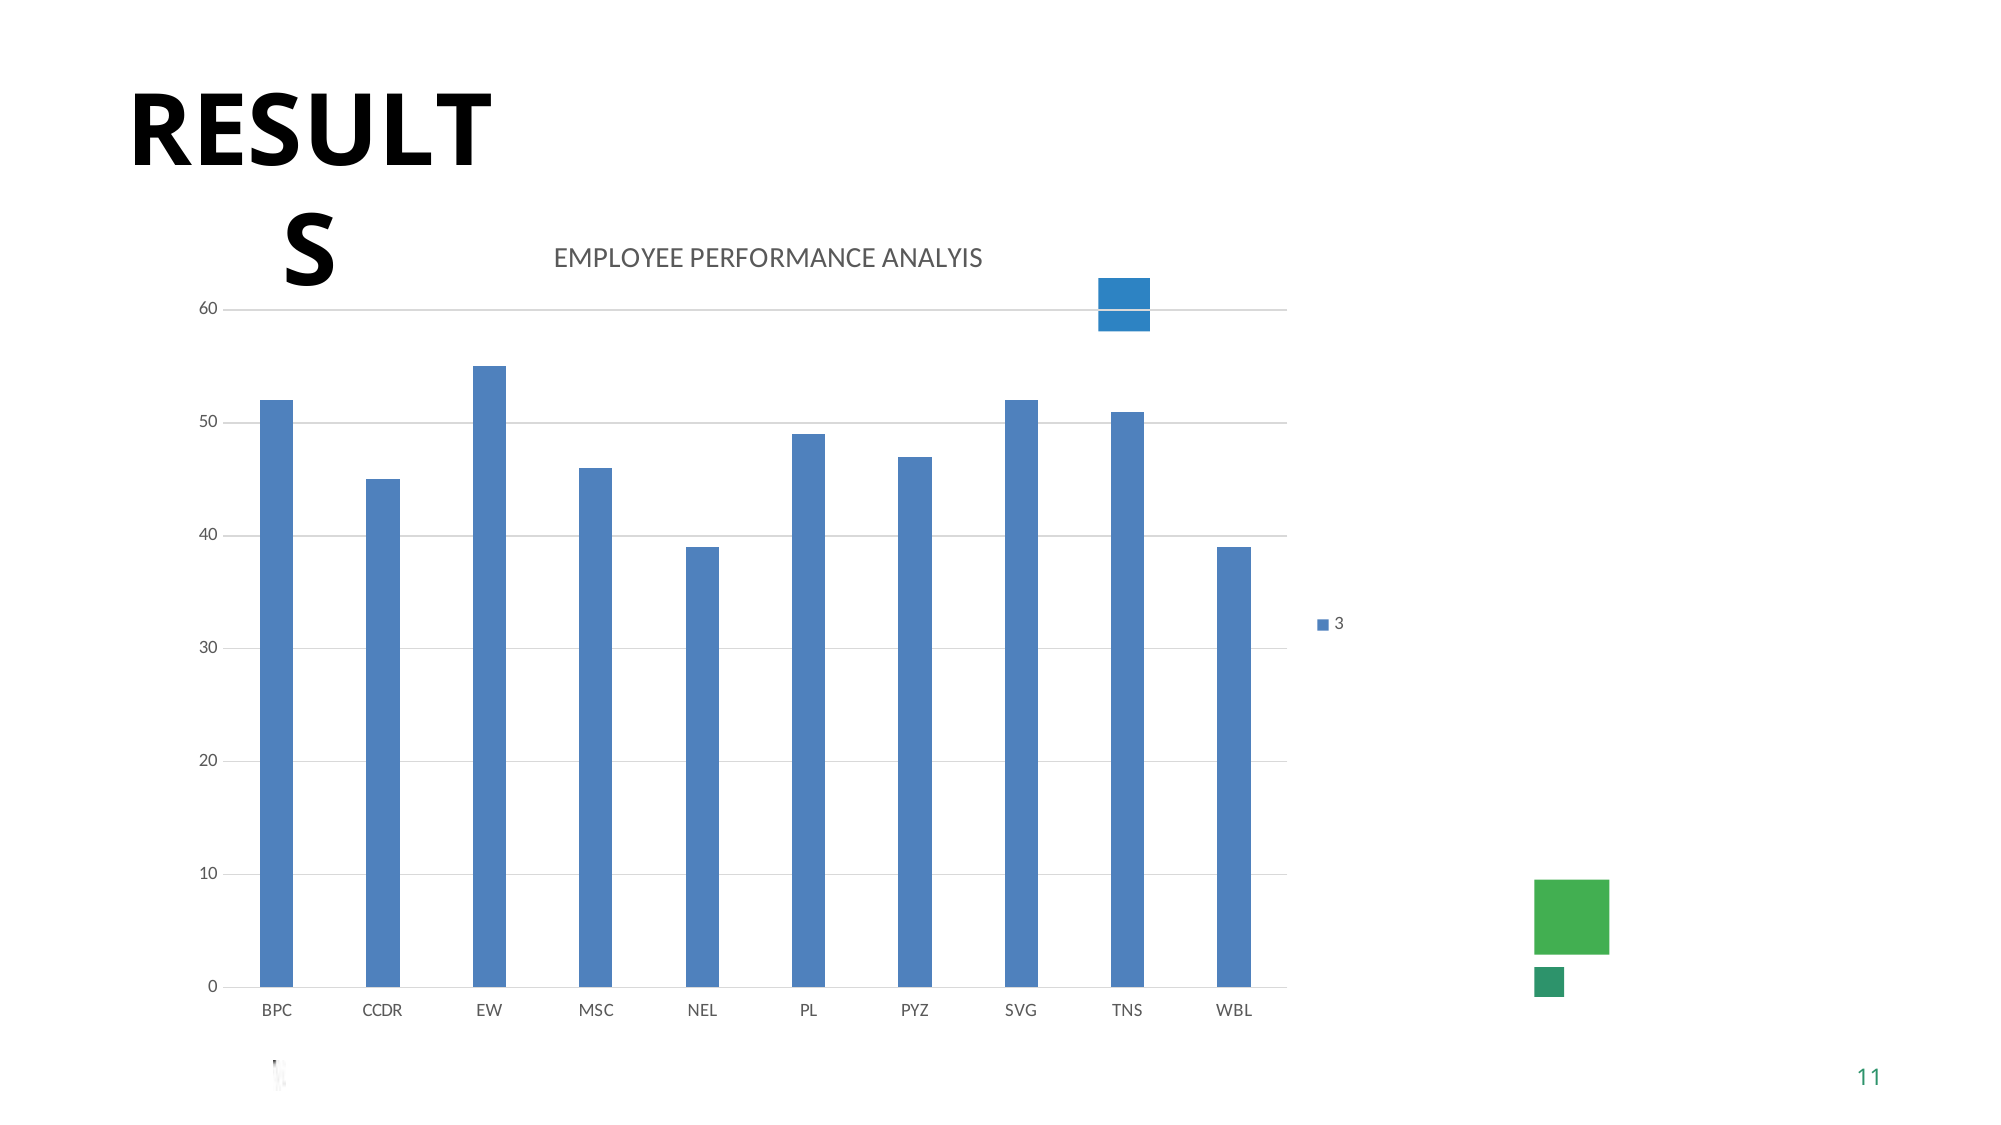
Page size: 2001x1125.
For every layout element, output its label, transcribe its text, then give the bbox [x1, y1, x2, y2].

text_box 11 [1849, 1061, 1888, 1094]
text_box [1534, 967, 1565, 997]
chart [174, 212, 1363, 1038]
title RESULTS [123, 63, 524, 188]
picture [273, 1060, 286, 1091]
text_box [1534, 879, 1610, 955]
